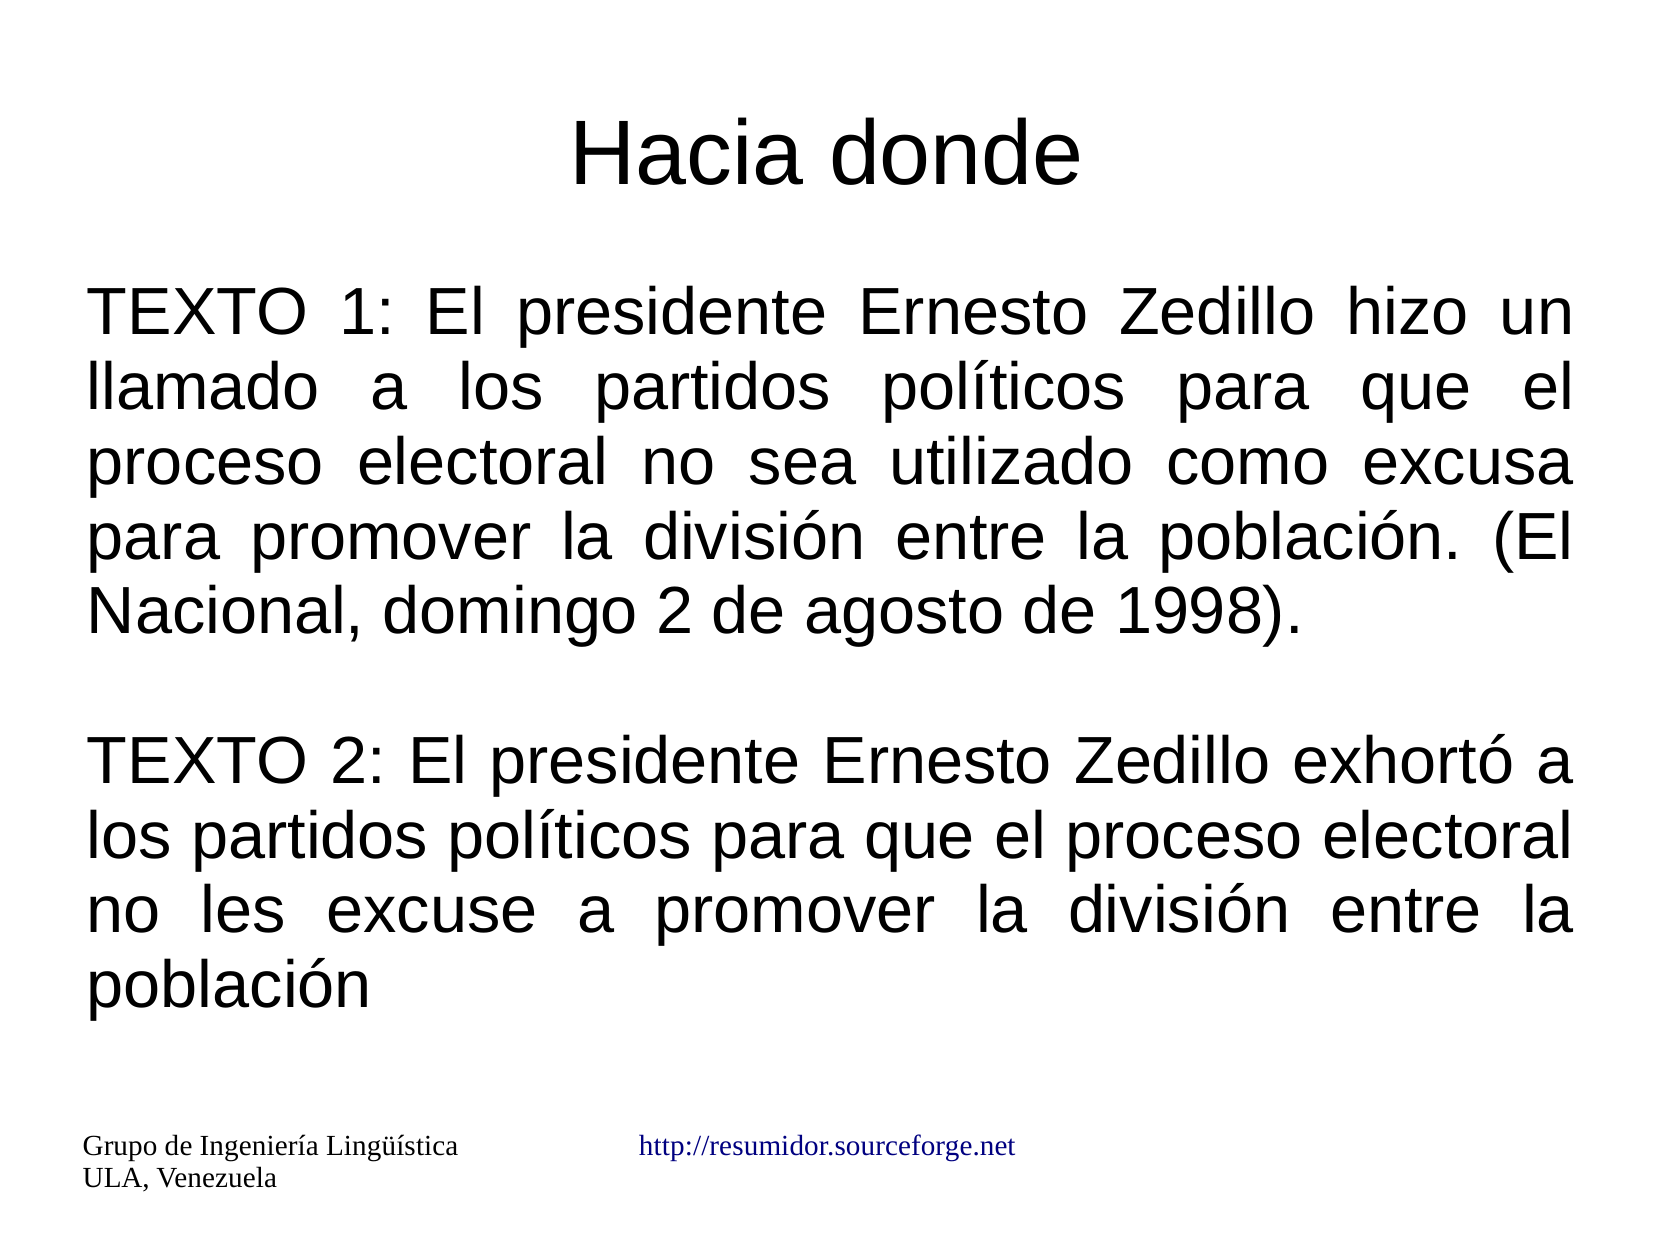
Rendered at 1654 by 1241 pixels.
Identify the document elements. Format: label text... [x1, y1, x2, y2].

subtitle TEXTO 1: El presidente Ernesto Zedillo hizo un llamado a los partidos políticos para que el proceso electoral no sea utilizado como excusa para promover la división entre la población. (El Nacional, domingo 2 de agosto de 1998). TEXTO 2: El presidente Ernesto Zedillo exhortó a los partidos políticos para que el proceso electoral no les excuse a promover la división entre la población [86, 246, 1576, 1051]
title Hacia donde [82, 56, 1571, 250]
